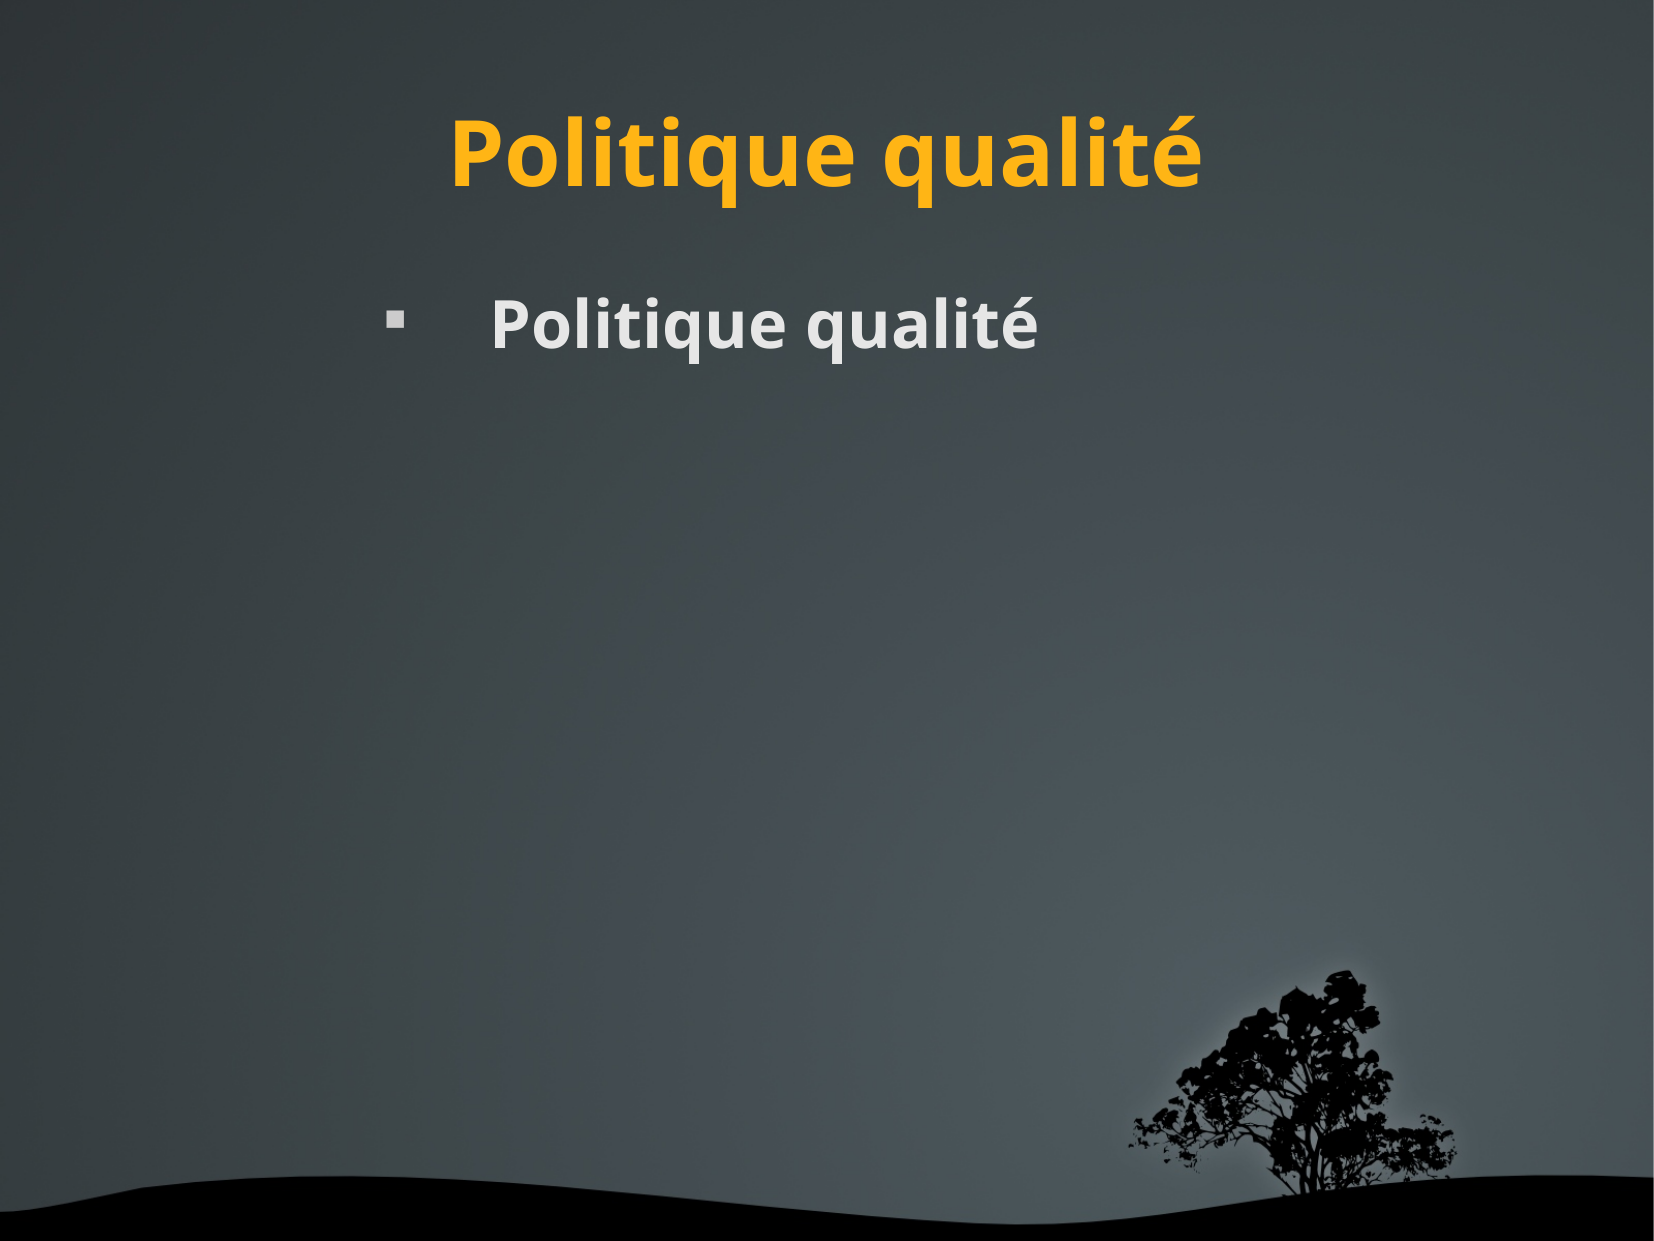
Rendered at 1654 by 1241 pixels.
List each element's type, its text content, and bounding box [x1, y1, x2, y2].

picture [0, 0, 1654, 1241]
title Politique qualité [82, 49, 1571, 257]
list Politique qualité [348, 284, 1483, 1034]
